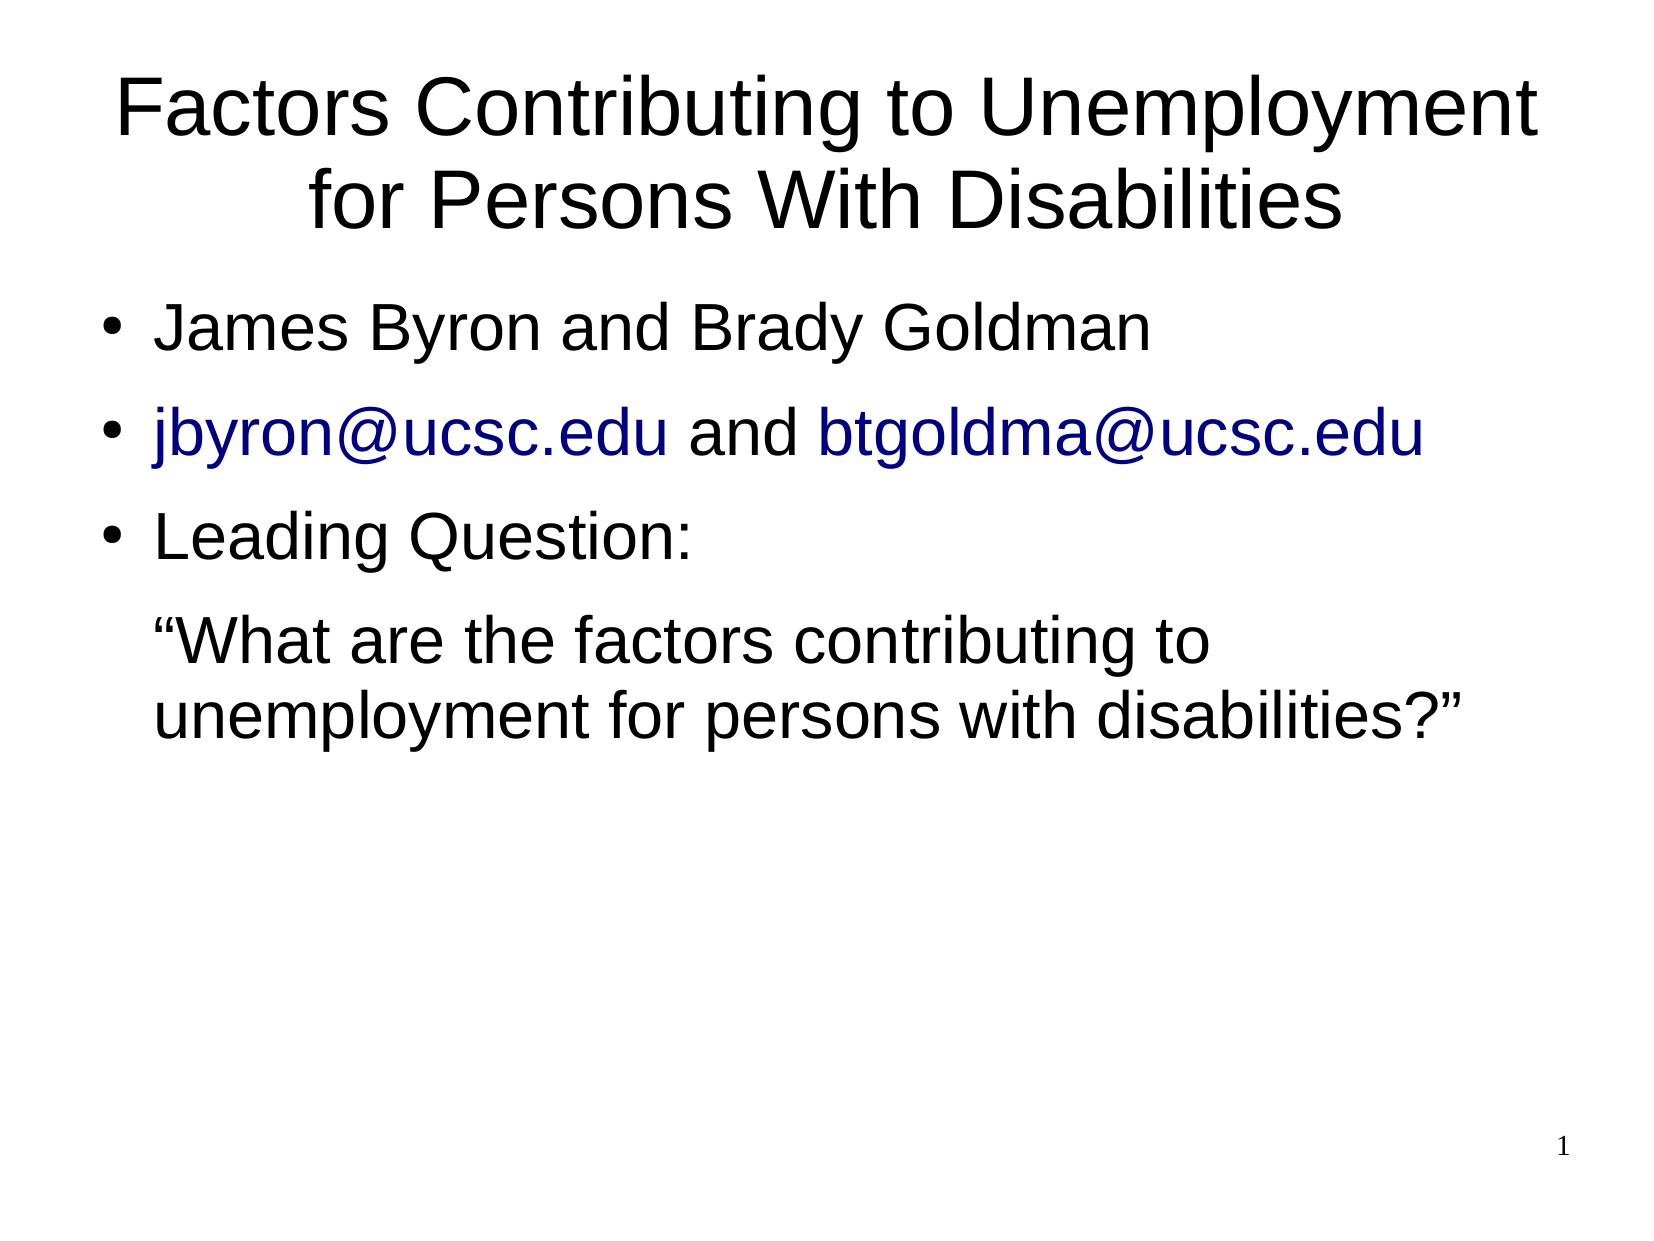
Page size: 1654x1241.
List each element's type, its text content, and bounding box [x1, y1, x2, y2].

list James Byron and Brady Goldman jbyron@ucsc.edu and btgoldma@ucsc.edu Leading Question: “What are the factors contributing to unemployment for persons with disabilities?” [82, 290, 1571, 1010]
title Factors Contributing to Unemployment for Persons With Disabilities [82, 49, 1571, 257]
